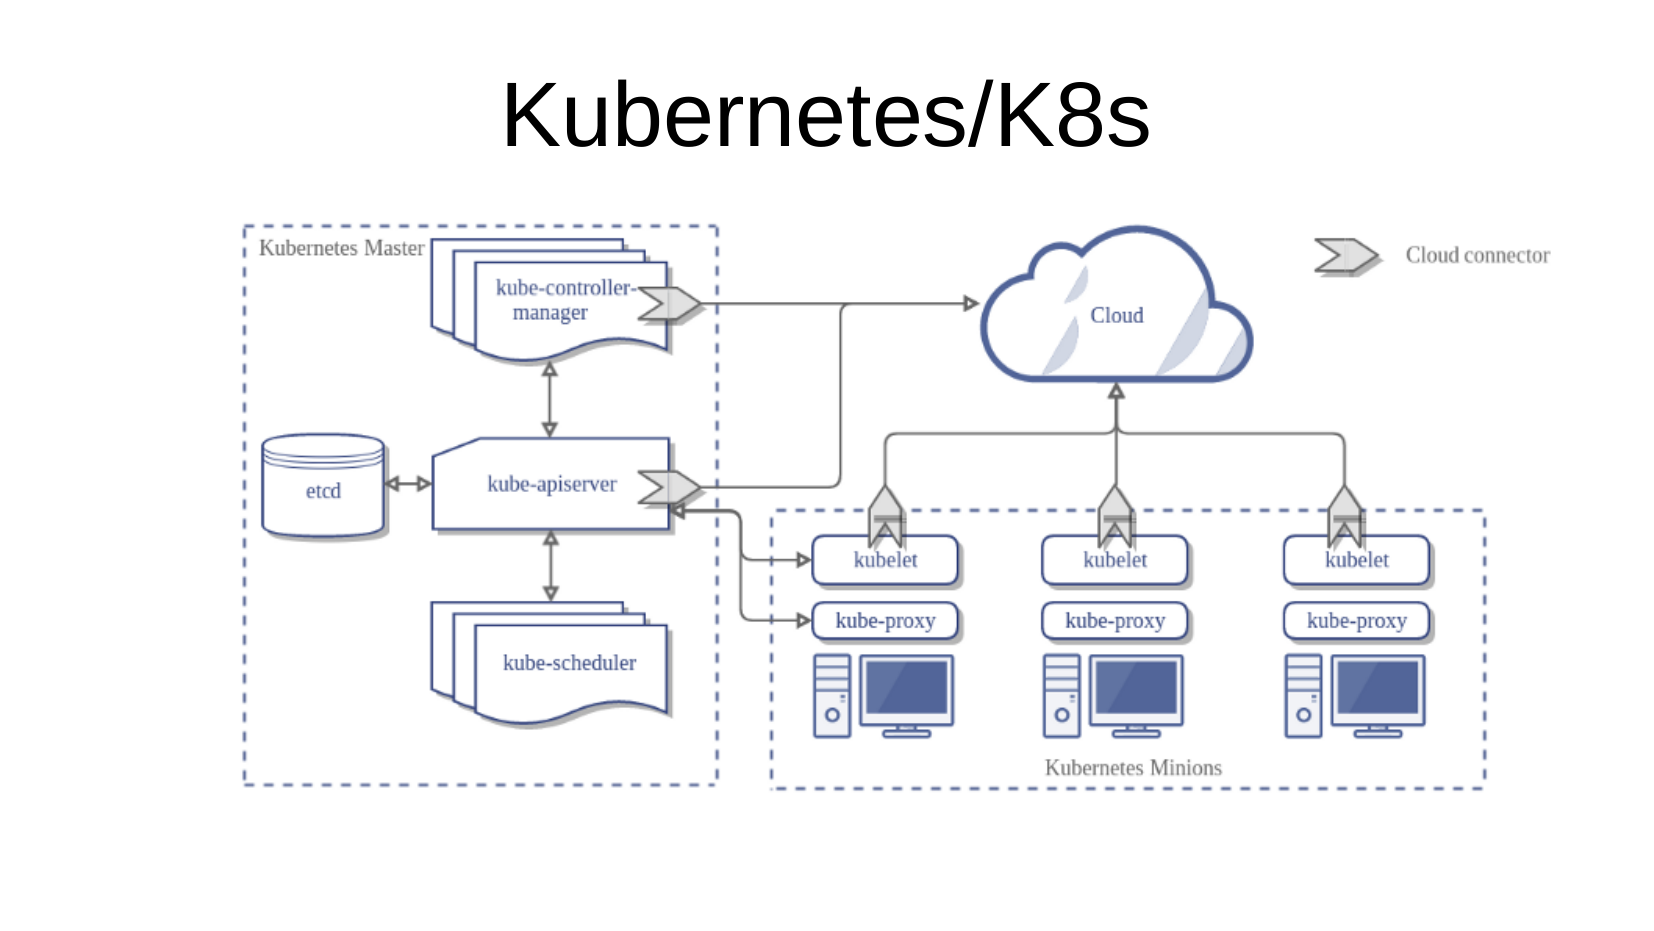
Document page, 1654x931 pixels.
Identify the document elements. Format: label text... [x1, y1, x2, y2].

picture [27, 179, 1591, 819]
title Kubernetes/K8s [82, 37, 1571, 179]
